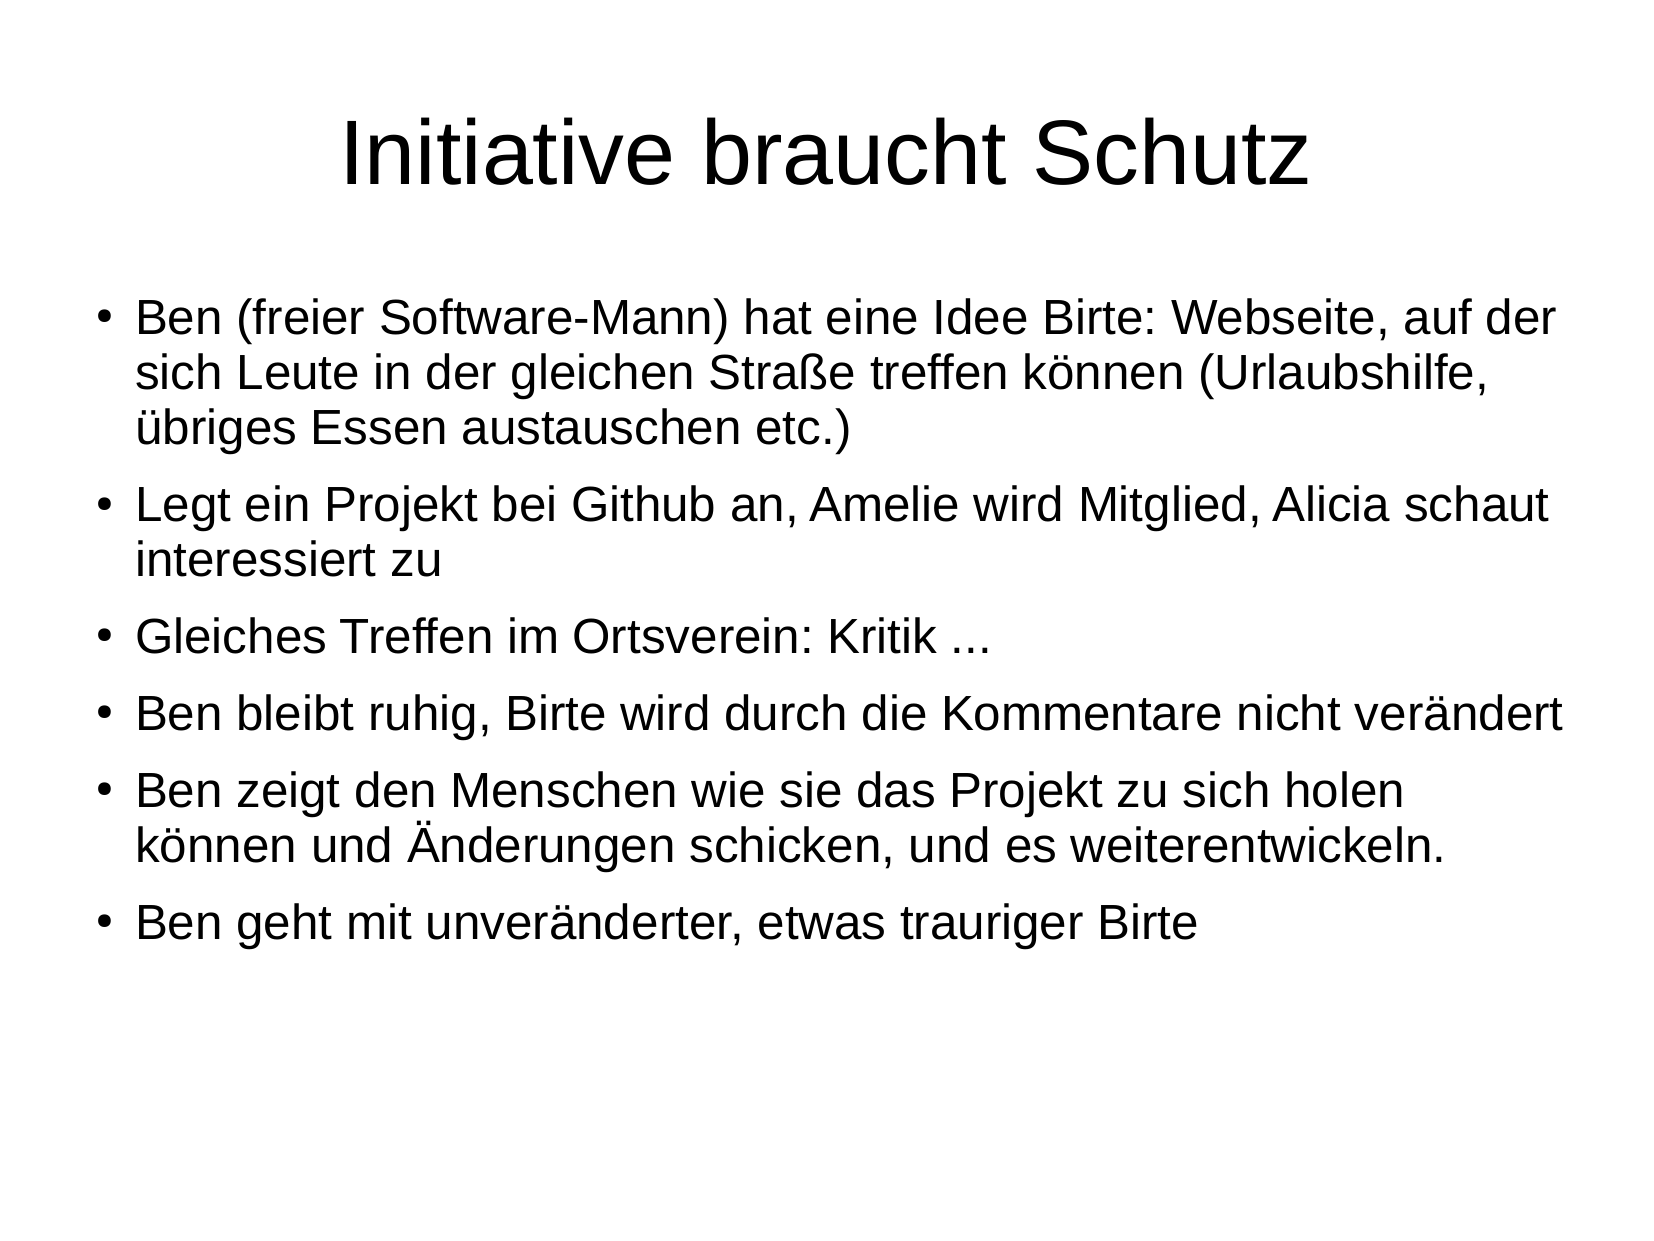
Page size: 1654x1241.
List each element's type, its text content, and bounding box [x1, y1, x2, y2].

list Ben (freier Software-Mann) hat eine Idee Birte: Webseite, auf der sich Leute in der gleichen Straße treffen können (Urlaubshilfe, übriges Essen austauschen etc.) Legt ein Projekt bei Github an, Amelie wird Mitglied, Alicia schaut interessiert zu Gleiches Treffen im Ortsverein: Kritik ... Ben bleibt ruhig, Birte wird durch die Kommentare nicht verändert Ben zeigt den Menschen wie sie das Projekt zu sich holen können und Änderungen schicken, und es weiterentwickeln. Ben geht mit unveränderter, etwas trauriger Birte [82, 290, 1571, 1010]
title Initiative braucht Schutz [82, 49, 1571, 257]
